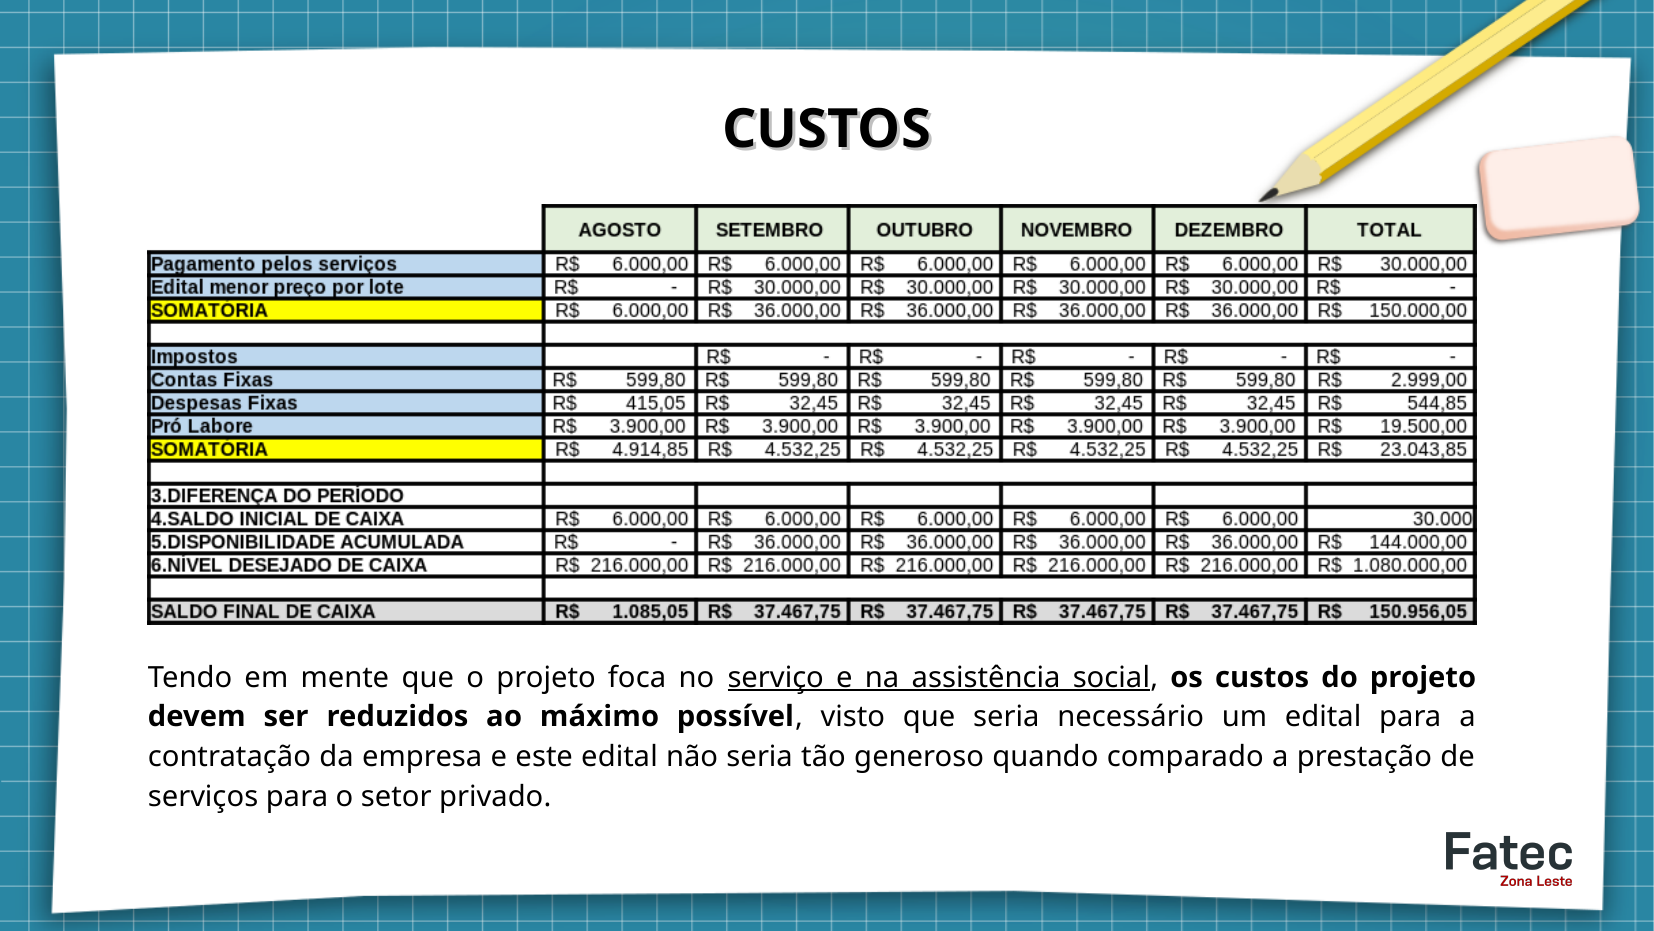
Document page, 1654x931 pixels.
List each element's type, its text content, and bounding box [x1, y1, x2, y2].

picture [0, 0, 1654, 931]
title CUSTOS [82, 48, 1571, 205]
list Tendo em mente que o projeto foca no serviço e na assistência social, os custos do projeto devem ser reduzidos ao máximo possível, visto que seria necessário um edital para a contratação da empresa e este edital não seria tão generoso quando comparado a prestação de serviços para o setor privado. [147, 643, 1477, 827]
